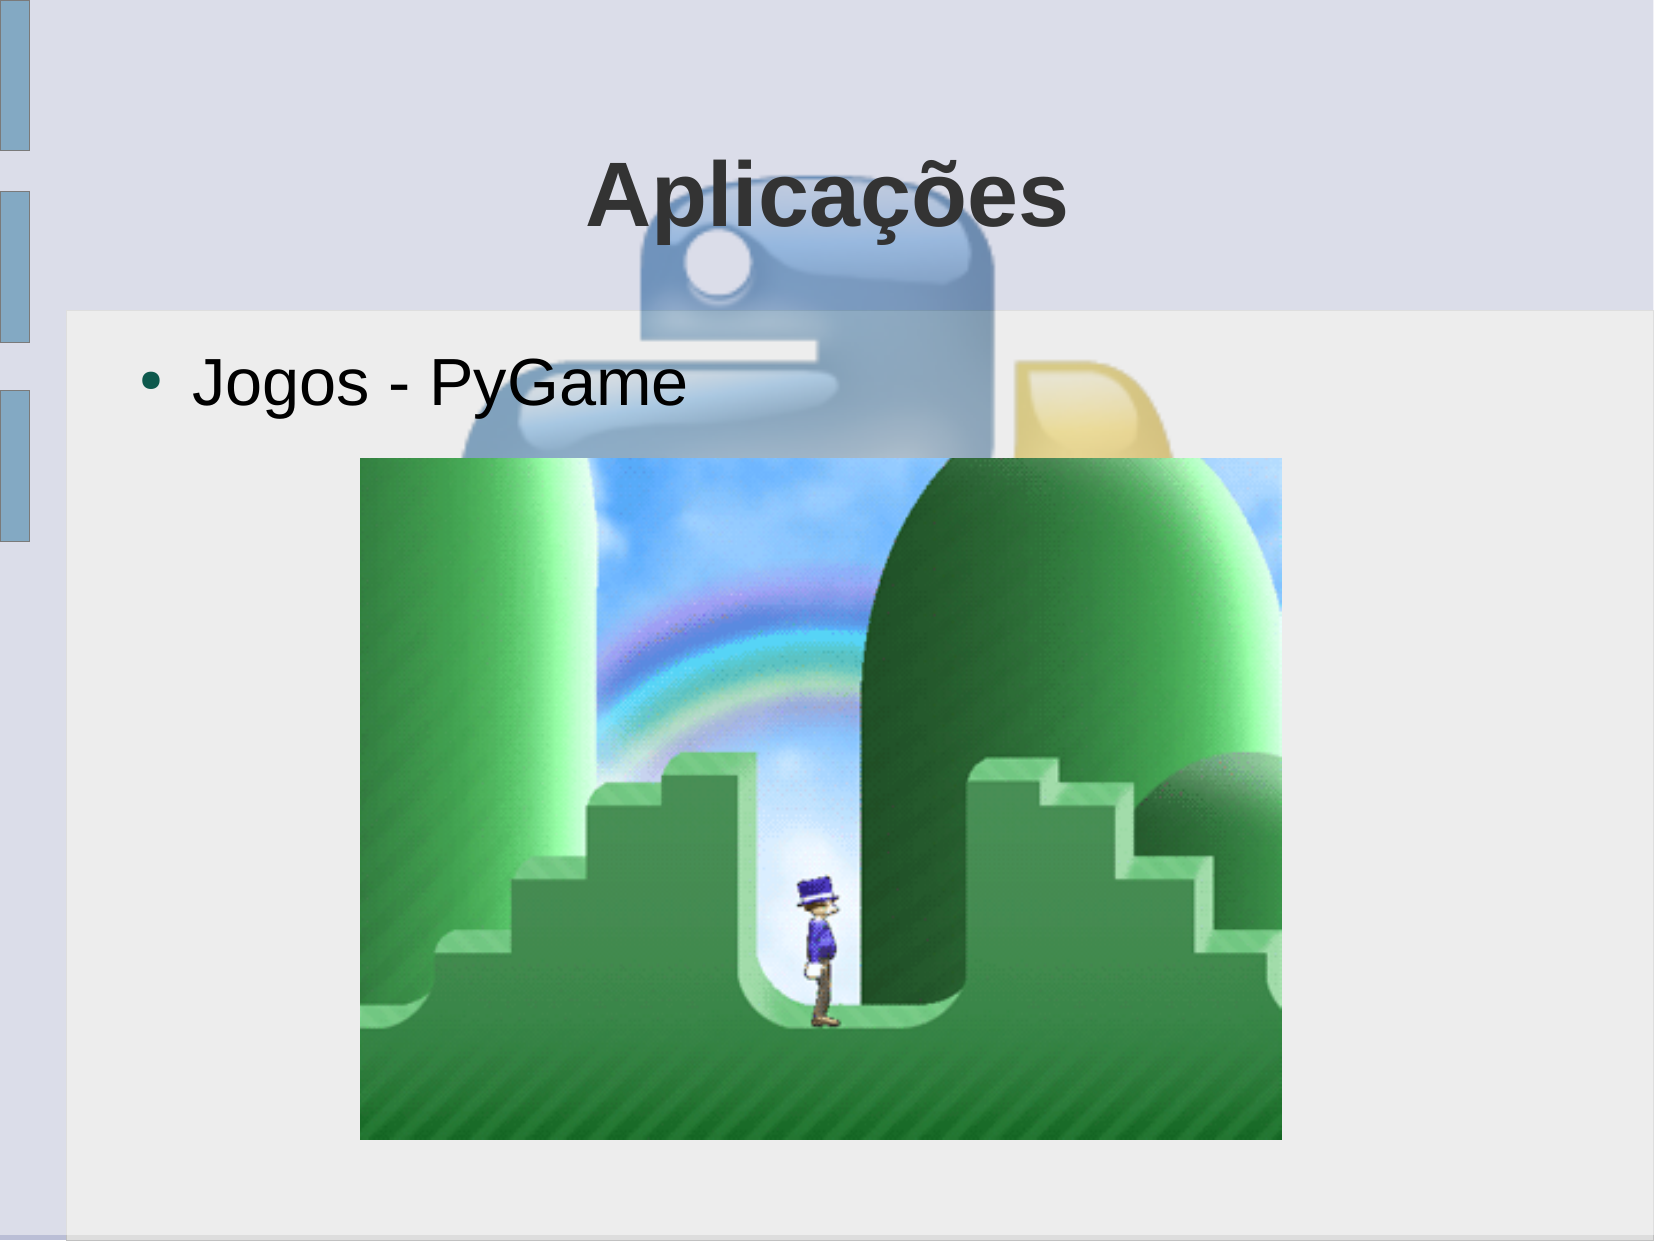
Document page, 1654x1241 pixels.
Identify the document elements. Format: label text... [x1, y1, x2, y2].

list Jogos - PyGame [121, 344, 1534, 1127]
picture [0, 0, 1654, 1235]
title Aplicações [121, 91, 1534, 299]
